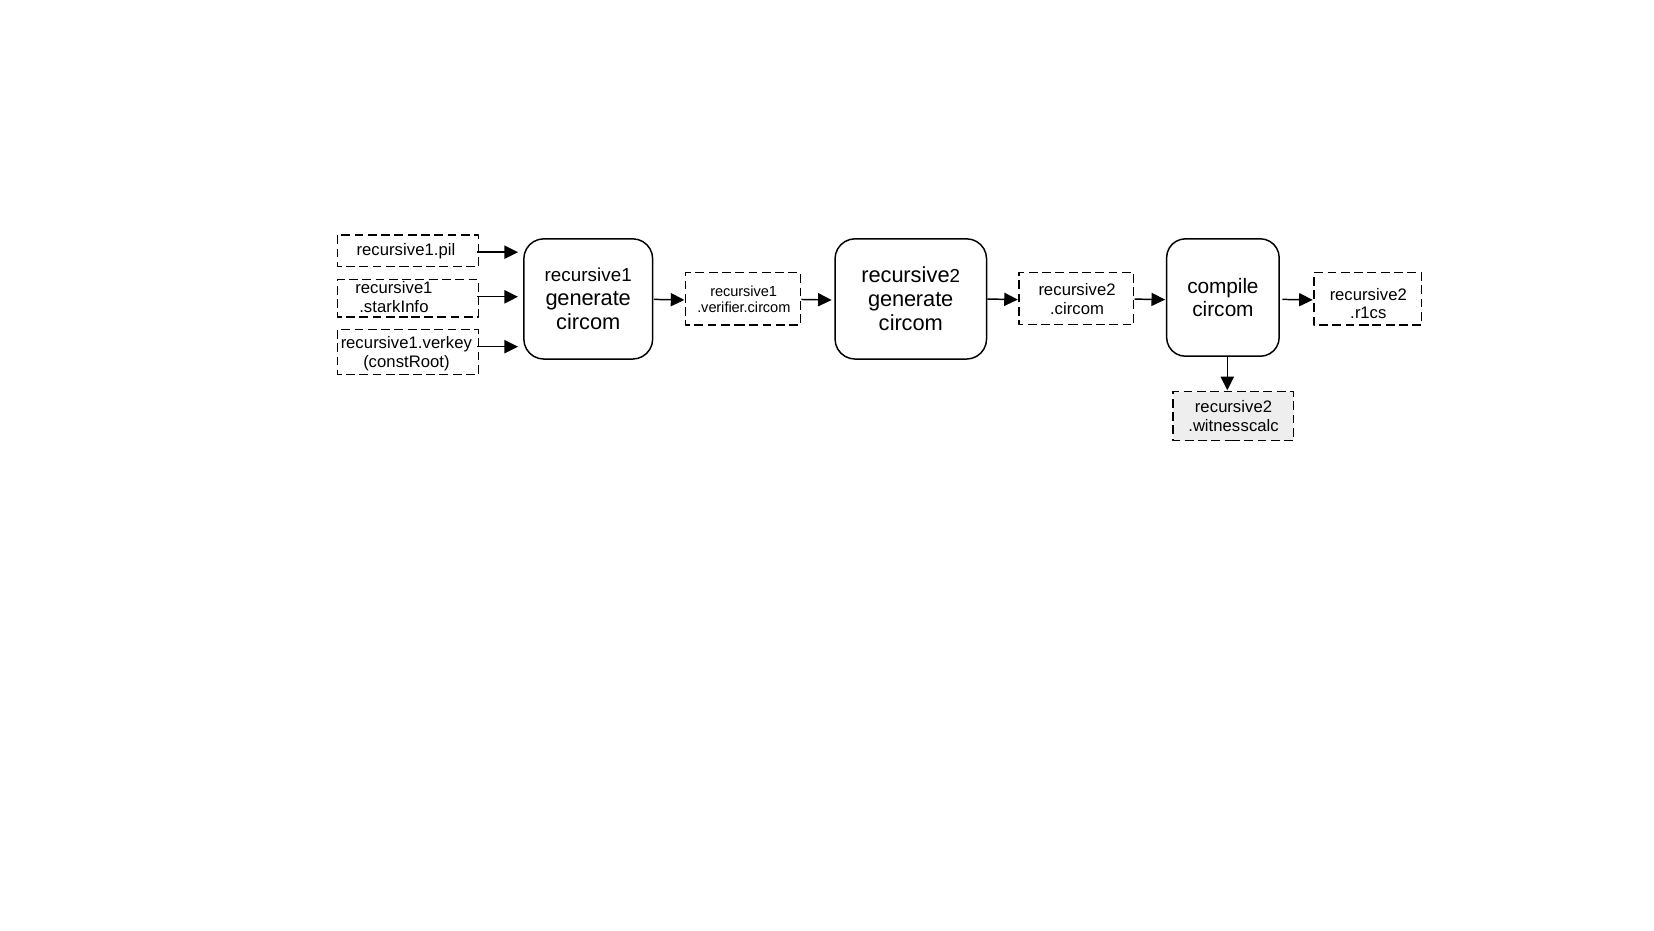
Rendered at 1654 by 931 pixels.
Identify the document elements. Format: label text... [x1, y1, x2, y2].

text_box recursive2 generate circom [835, 238, 987, 360]
text_box recursive2 .r1cs [1298, 277, 1439, 330]
text_box recursive2 .witnesscalc [1163, 389, 1304, 443]
text_box recursive1 .verifier.circom [673, 273, 814, 326]
text_box recursive1 generate circom [523, 238, 653, 360]
text_box recursive1.verkey (constRoot) [325, 316, 488, 389]
text_box recursive1 .starkInfo [309, 270, 480, 324]
text_box recursive1.pil [337, 222, 475, 270]
text_box compile circom [1166, 238, 1280, 357]
text_box recursive2 .circom [1007, 273, 1147, 326]
